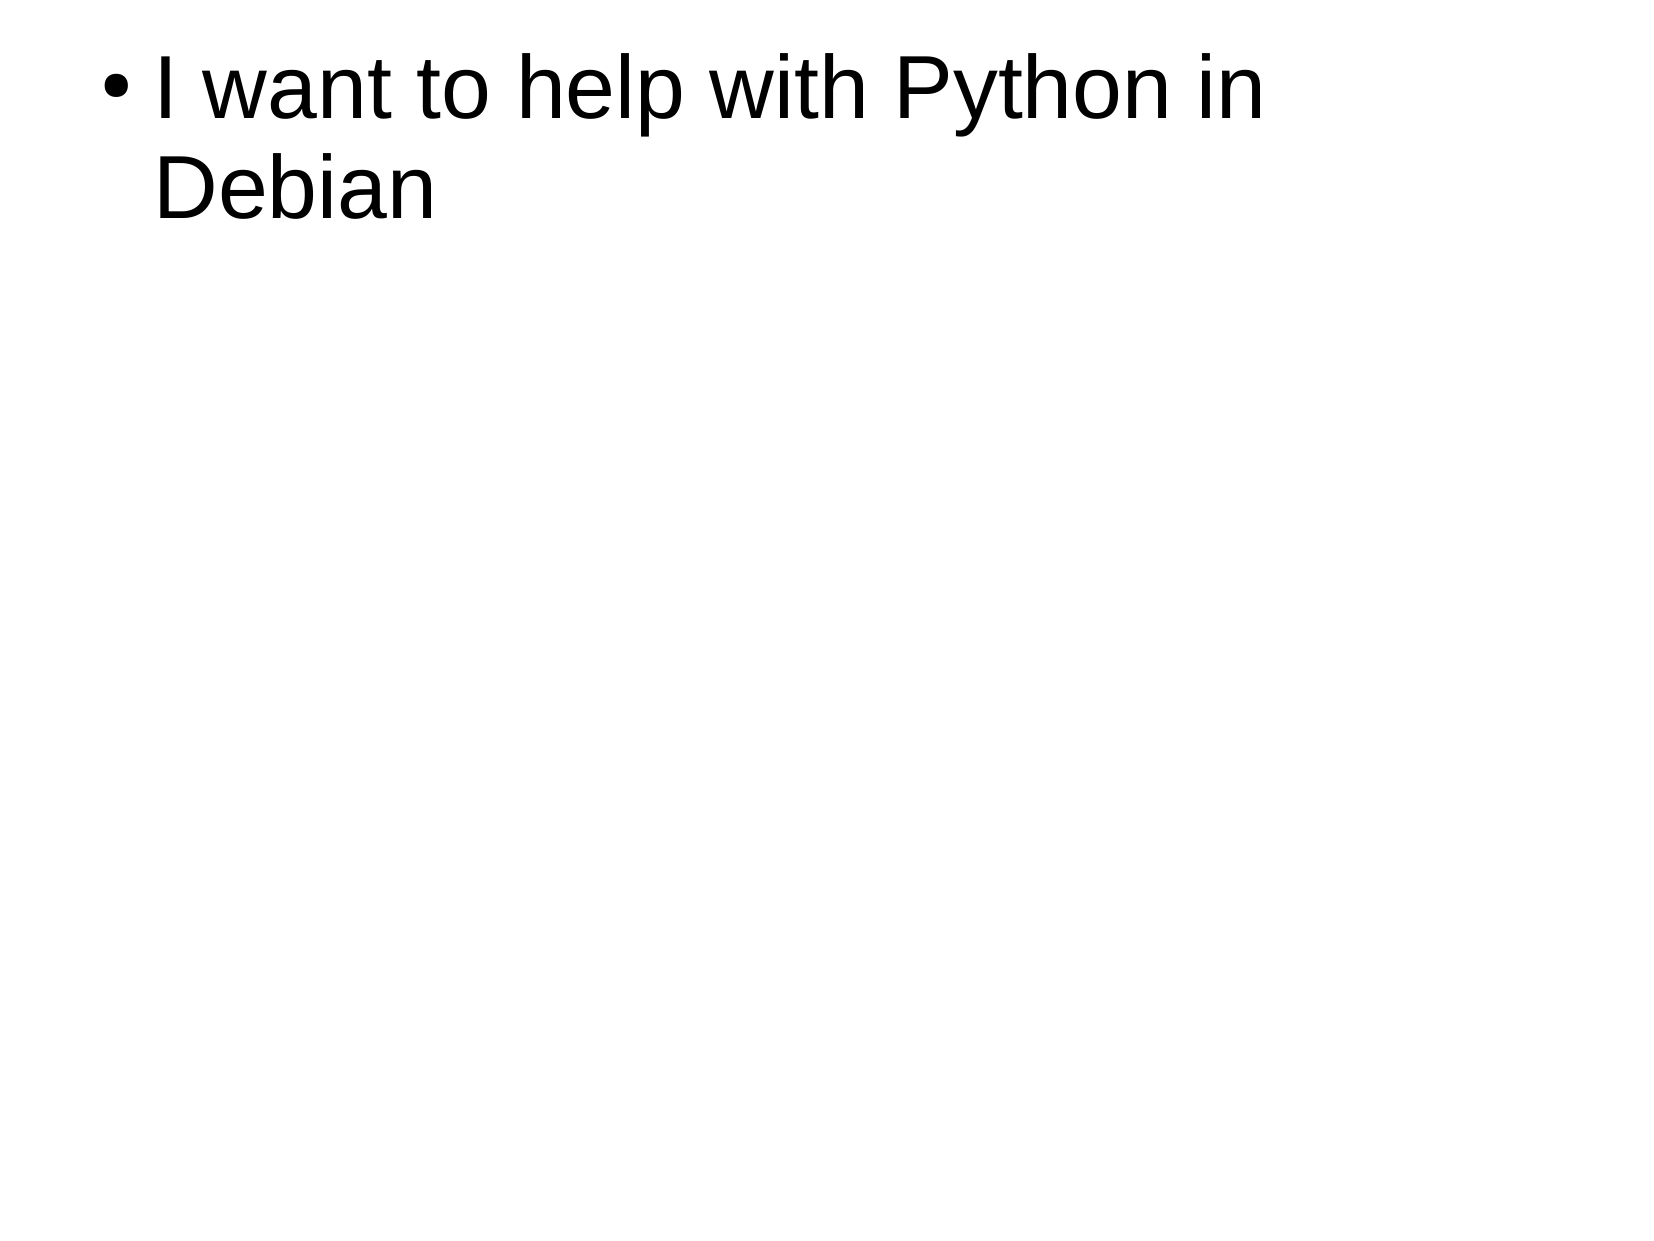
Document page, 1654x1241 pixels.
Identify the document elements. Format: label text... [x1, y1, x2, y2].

list I want to help with Python in Debian [82, 37, 1571, 1109]
